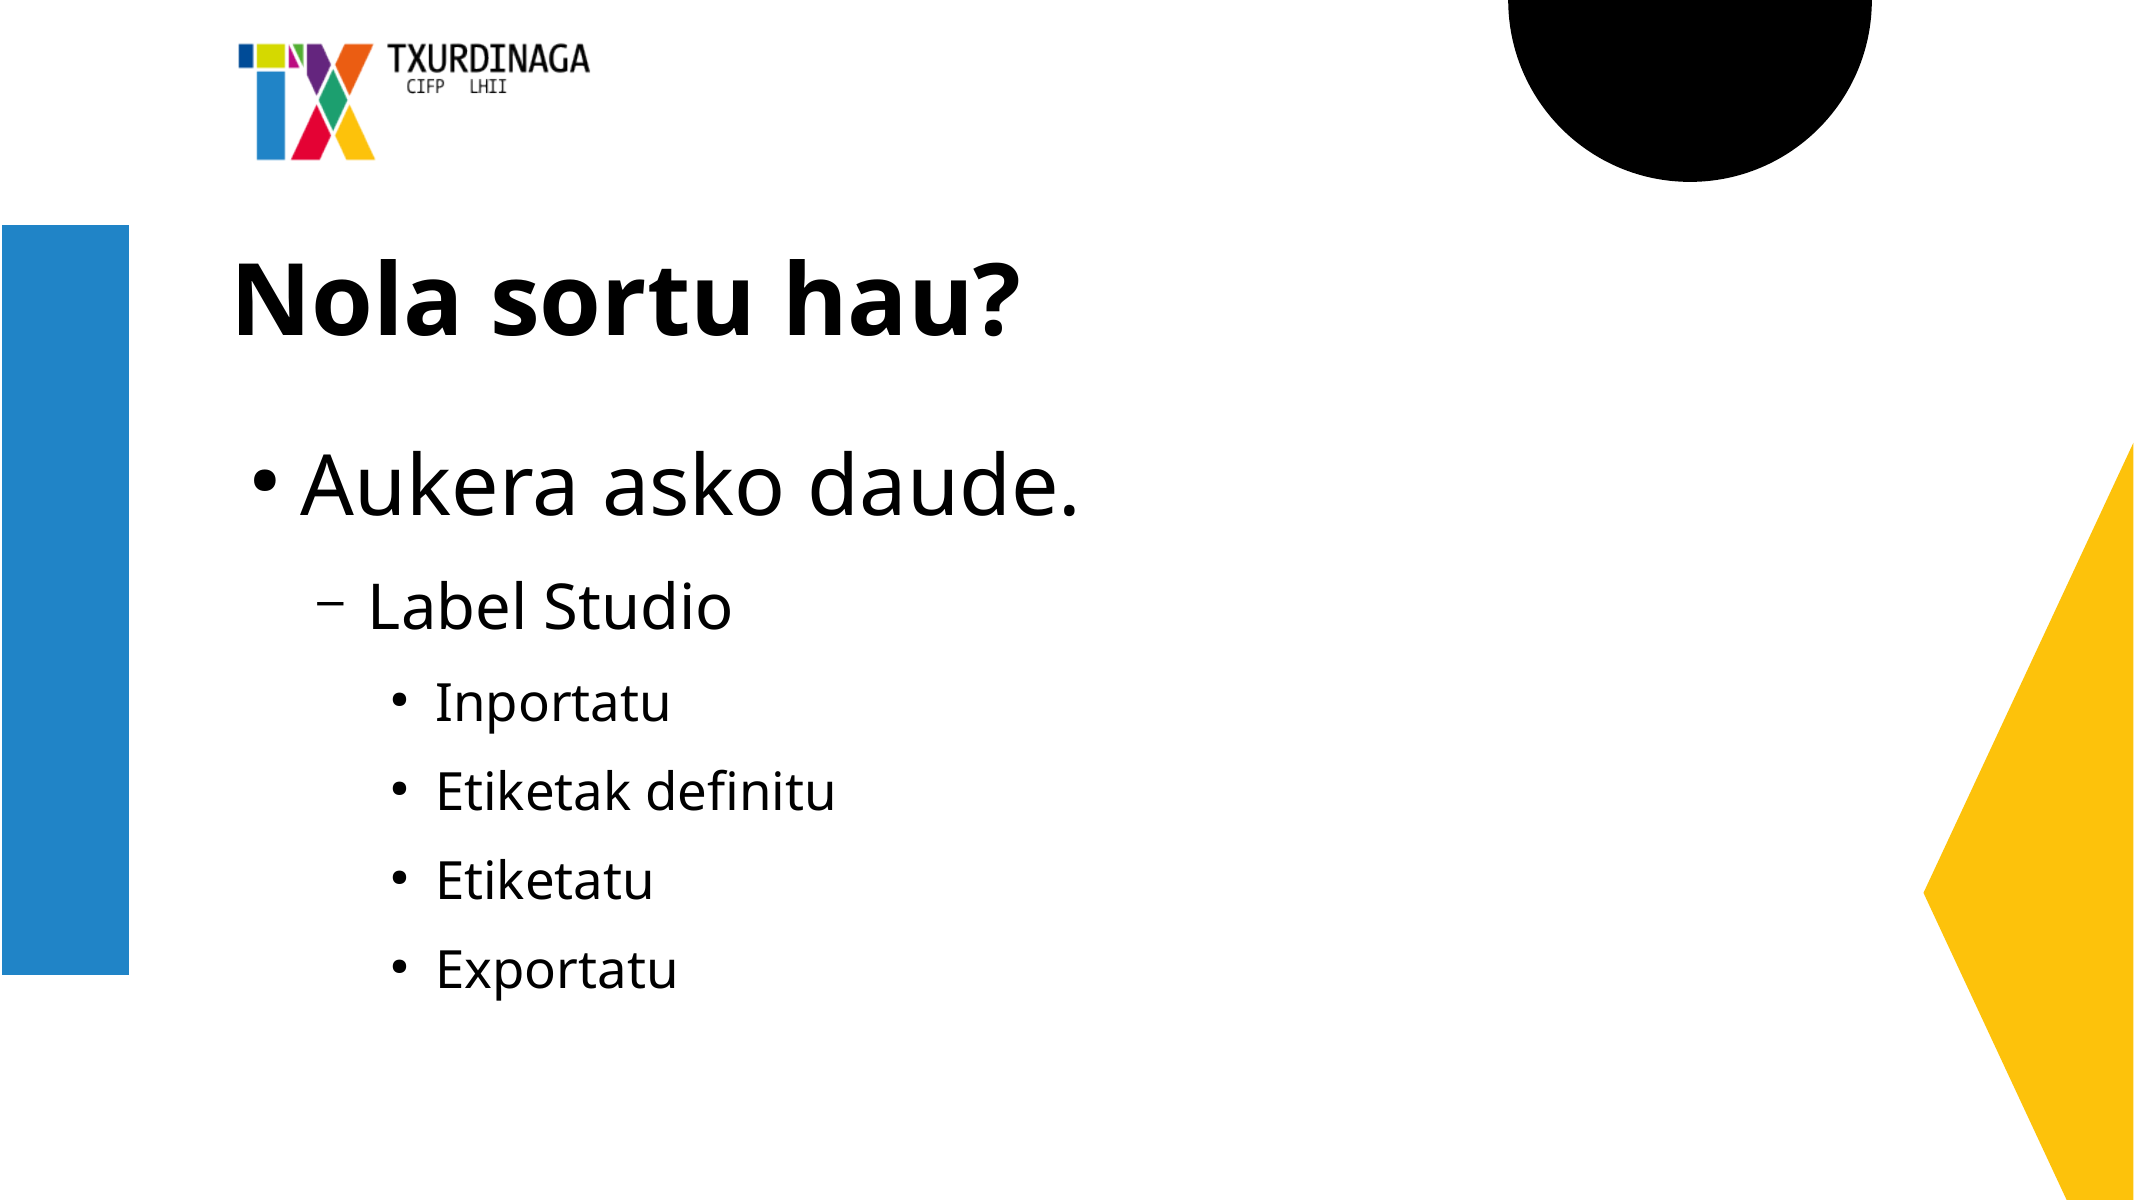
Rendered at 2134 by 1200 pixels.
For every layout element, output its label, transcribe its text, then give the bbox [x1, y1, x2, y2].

list Aukera asko daude. Label Studio Inportatu Etiketak definitu Etiketatu Exportatu [233, 425, 1872, 1005]
picture [230, 36, 599, 168]
title Nola sortu hau? [230, 192, 1869, 400]
